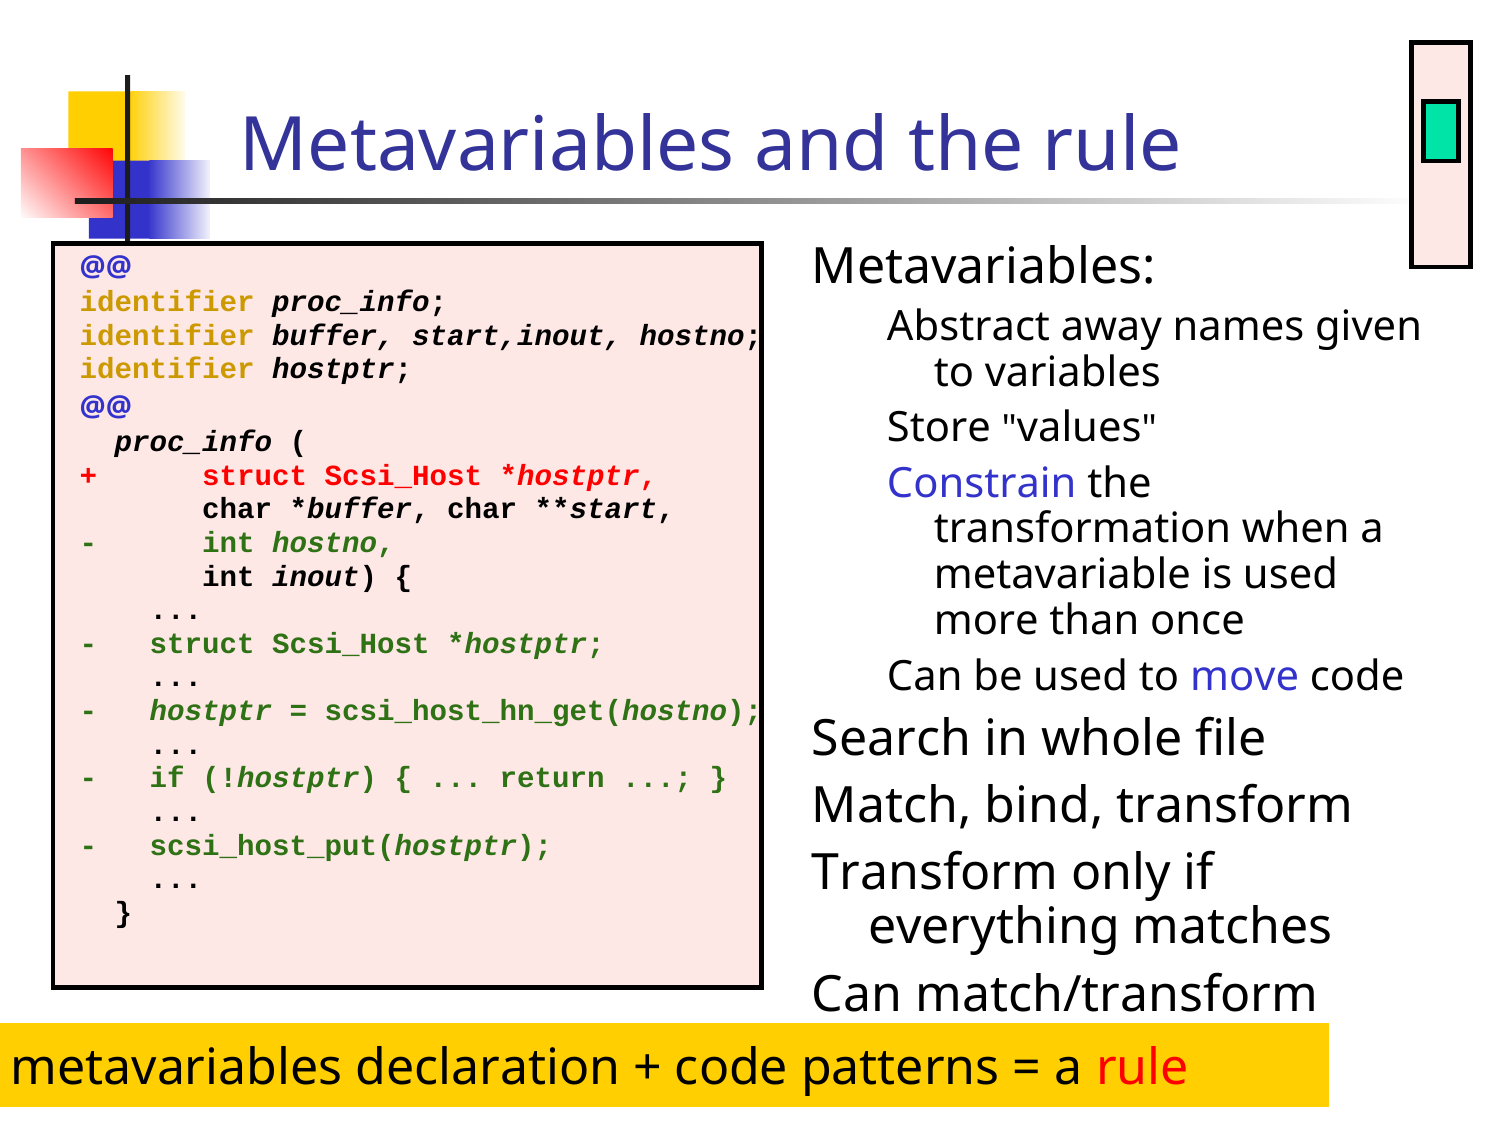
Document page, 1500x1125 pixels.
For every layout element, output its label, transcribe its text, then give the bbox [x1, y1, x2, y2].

text_box [53, 243, 64, 988]
text_box metavariables declaration + code patterns = a rule [0, 1023, 1329, 1107]
list Metavariables: Abstract away names given to variables Store "values" Constrain the transformation when a metavariable is used more than once Can be used to move code Search in whole file Match, bind, transform Transform only if everything matches Can match/transform multiple times [797, 231, 1460, 1125]
text_box @@ identifier proc_info; identifier buffer, start,inout, hostno; identifier hostptr; @@ proc_info ( + struct Scsi_Host *hostptr, char *buffer, char **start, - int hostno, int inout) { ... - struct Scsi_Host *hostptr; ... - hostptr = scsi_host_hn_get(hostno); ... - if (!hostptr) { ... return ...; } ... - scsi_host_put(hostptr); ... } [64, 243, 798, 1000]
text_box [1411, 42, 1471, 268]
title Metavariables and the rule [224, 12, 1500, 200]
